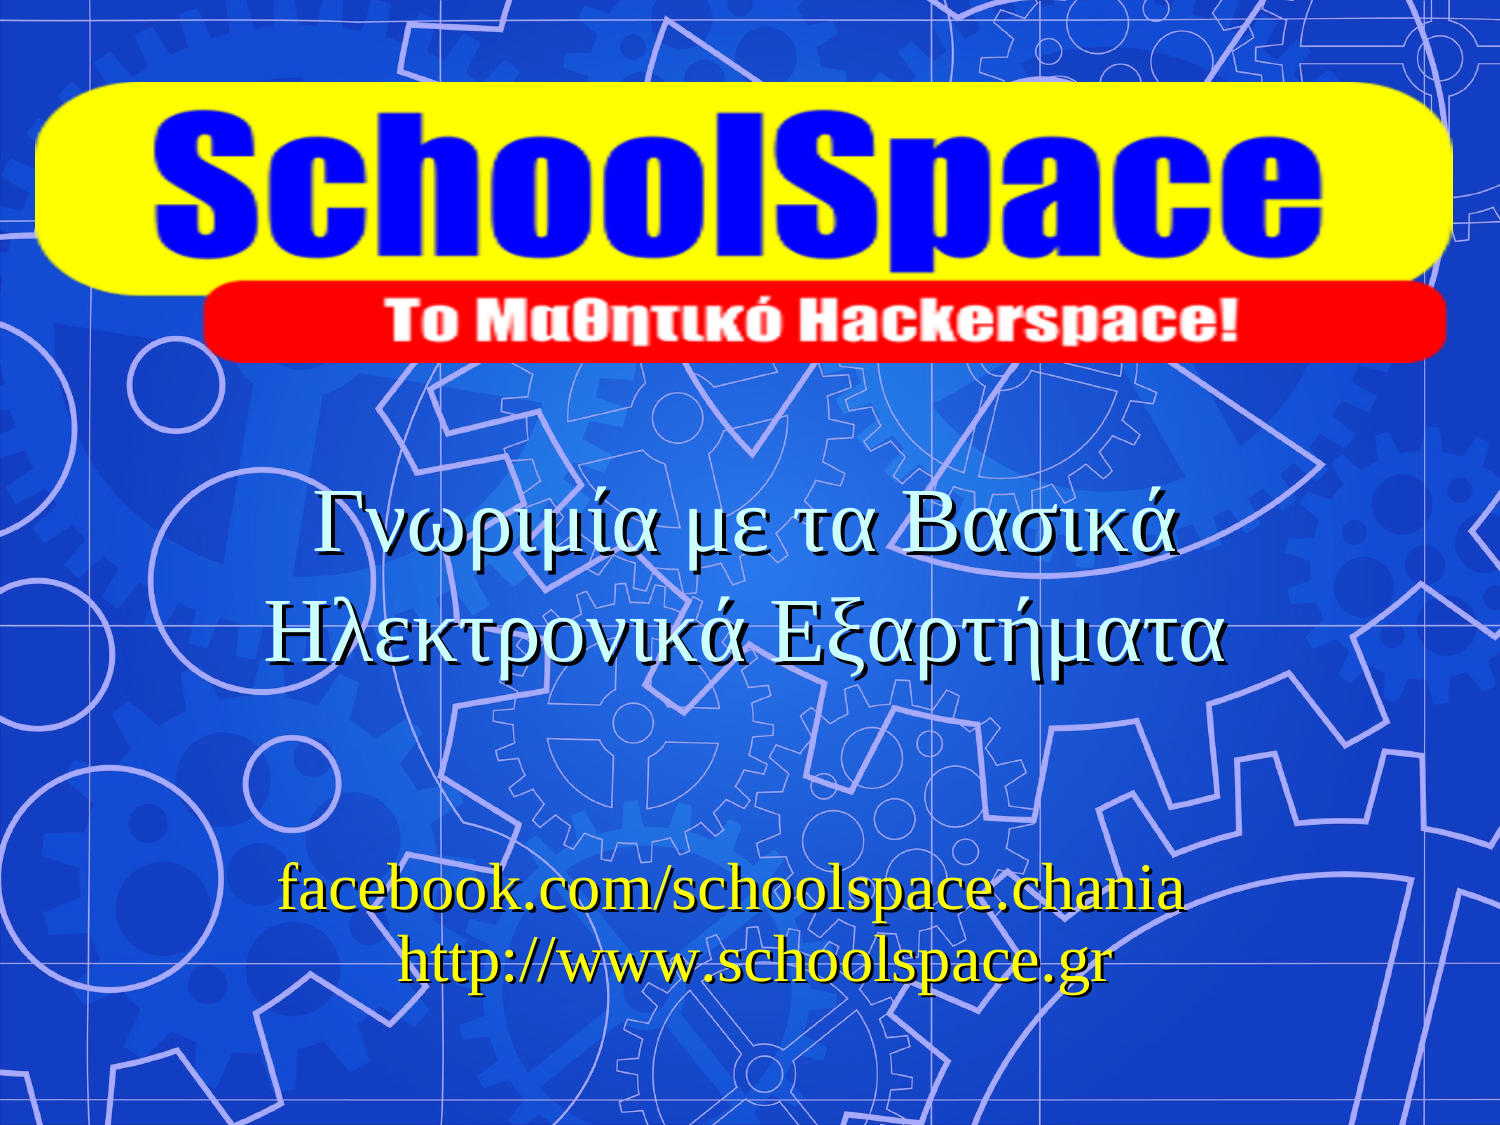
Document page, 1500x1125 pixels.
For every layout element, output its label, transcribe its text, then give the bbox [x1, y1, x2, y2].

title Γνωριμία με τα Βασικά Ηλεκτρονικά Εξαρτήματα [42, 437, 1449, 703]
title facebook.com/schoolspace.chania [47, 762, 1417, 1004]
picture [0, 0, 1500, 1125]
title http://www.schoolspace.gr [70, 833, 1441, 1075]
